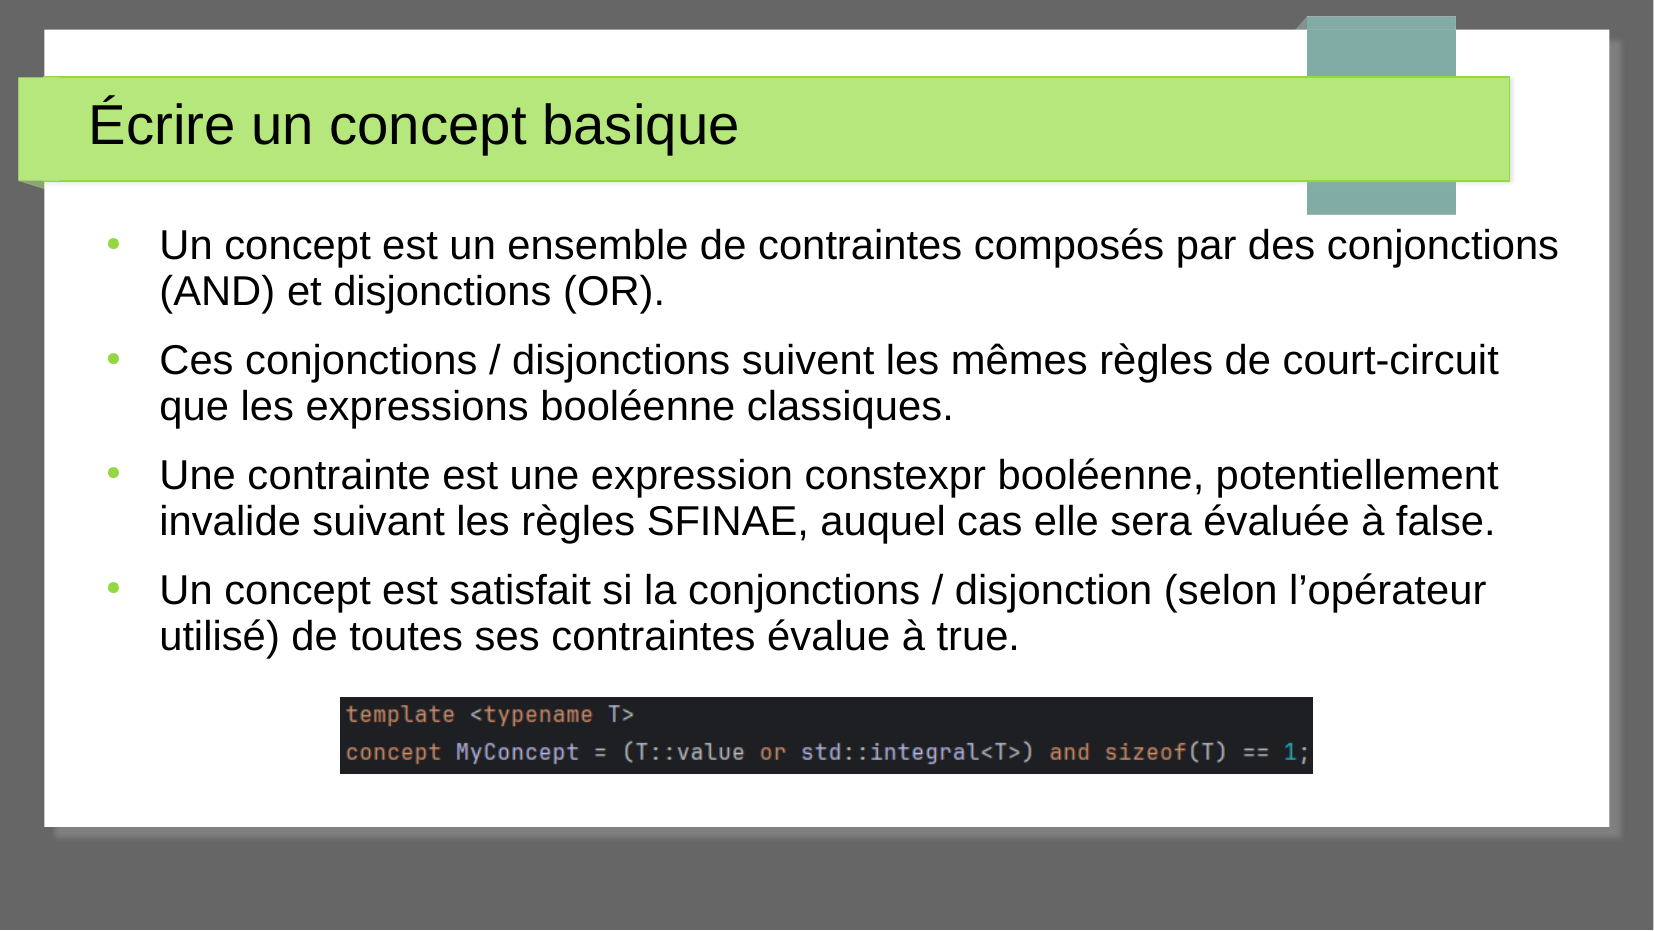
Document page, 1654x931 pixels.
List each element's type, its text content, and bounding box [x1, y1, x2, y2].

title Écrire un concept basique [88, 73, 1506, 178]
picture [340, 697, 1313, 774]
list Un concept est un ensemble de contraintes composés par des conjonctions (AND) et disjonctions (OR). Ces conjonctions / disjonctions suivent les mêmes règles de court-circuit que les expressions booléenne classiques. Une contrainte est une expression constexpr booléenne, potentiellement invalide suivant les règles SFINAE, auquel cas elle sera évaluée à false. Un concept est satisfait si la conjonctions / disjonction (selon l’opérateur utilisé) de toutes ses contraintes évalue à true. [88, 221, 1565, 813]
